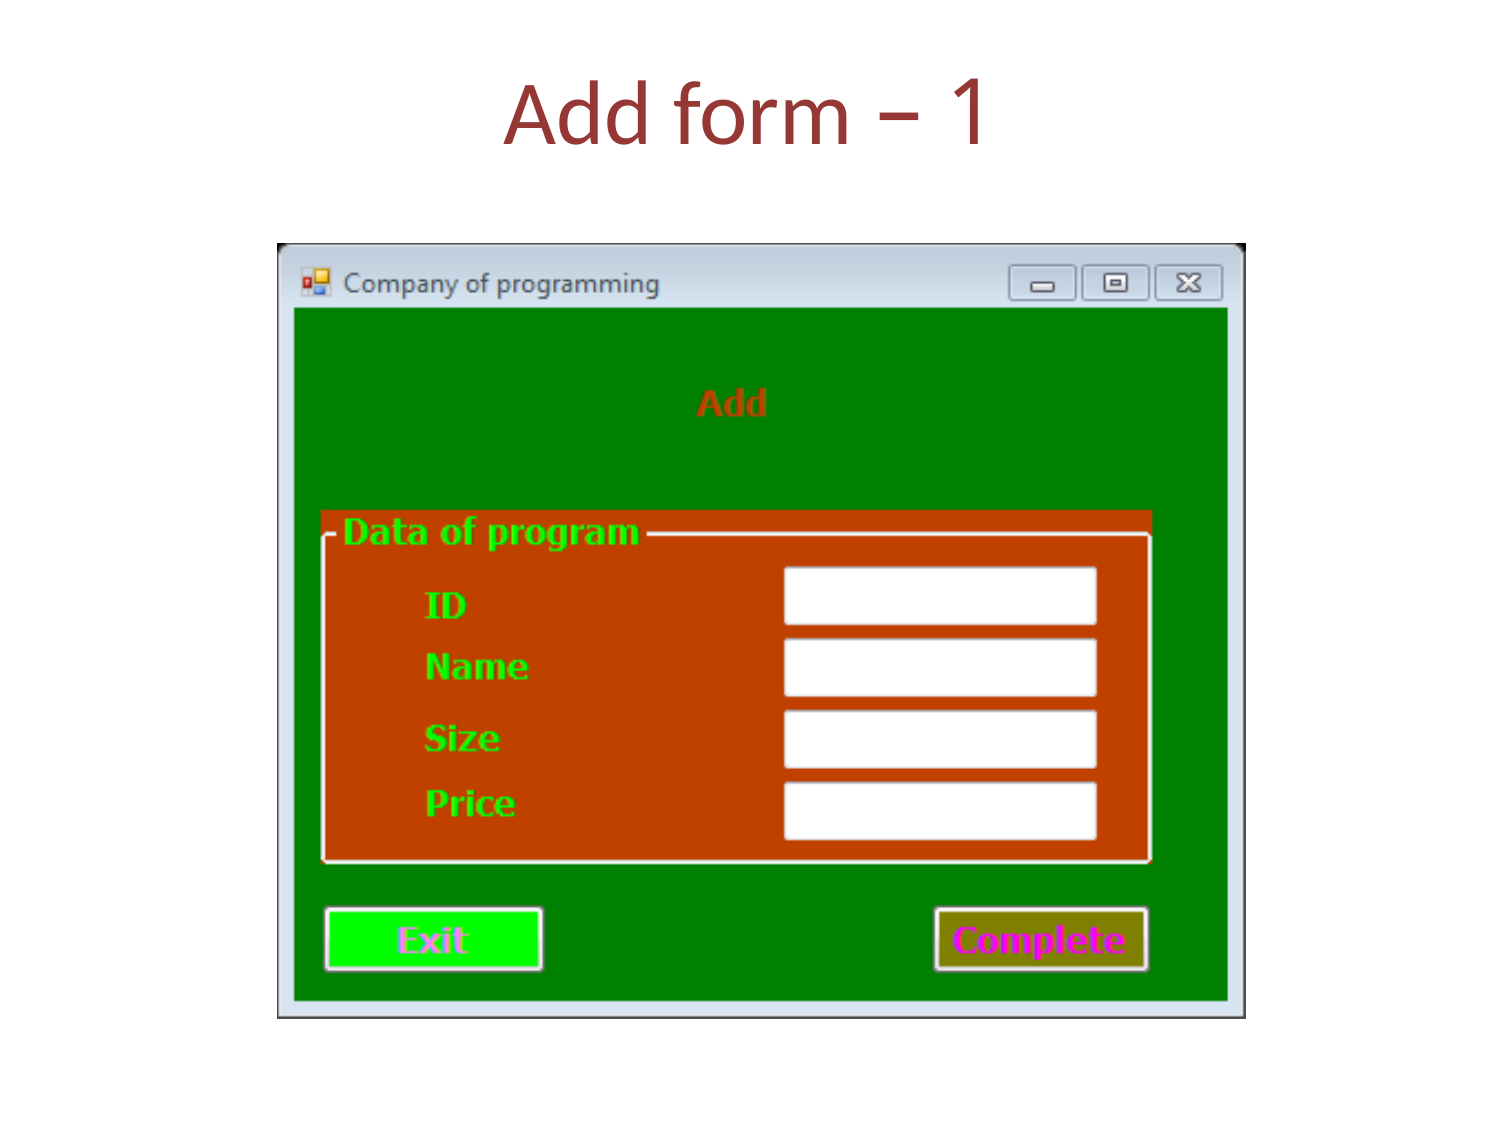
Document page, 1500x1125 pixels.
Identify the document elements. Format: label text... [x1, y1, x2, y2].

picture [277, 243, 1246, 1019]
title 1 – Add form [112, 30, 1388, 185]
